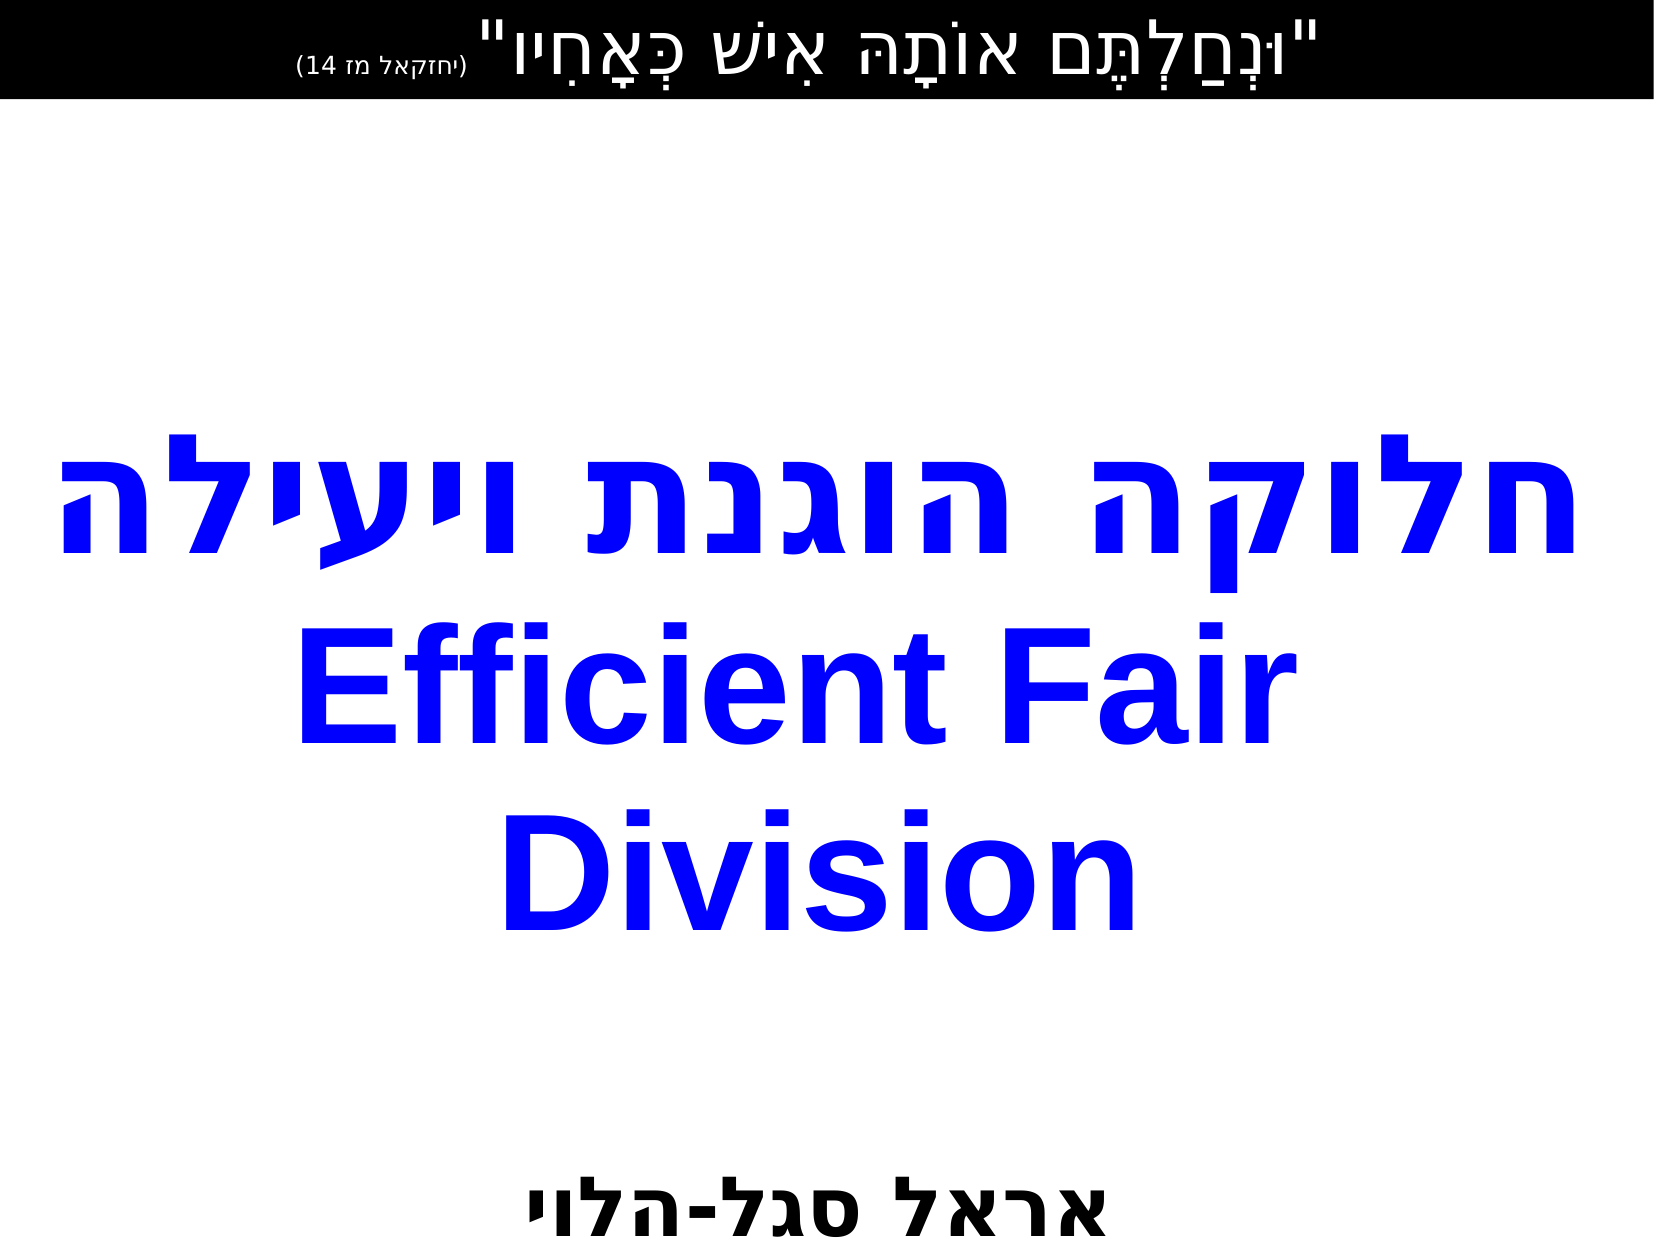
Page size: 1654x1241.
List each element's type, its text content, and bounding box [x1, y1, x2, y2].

text_box "וּנְחַלְתֶּם אוֹתָהּ אִישׁ כְּאָחִיו" (יחזקאל מז 14) [0, 0, 1654, 100]
title חלוקה הוגנת ויעילה Efficient Fair Division אראל סגל-הלוי [0, 100, 1654, 1240]
